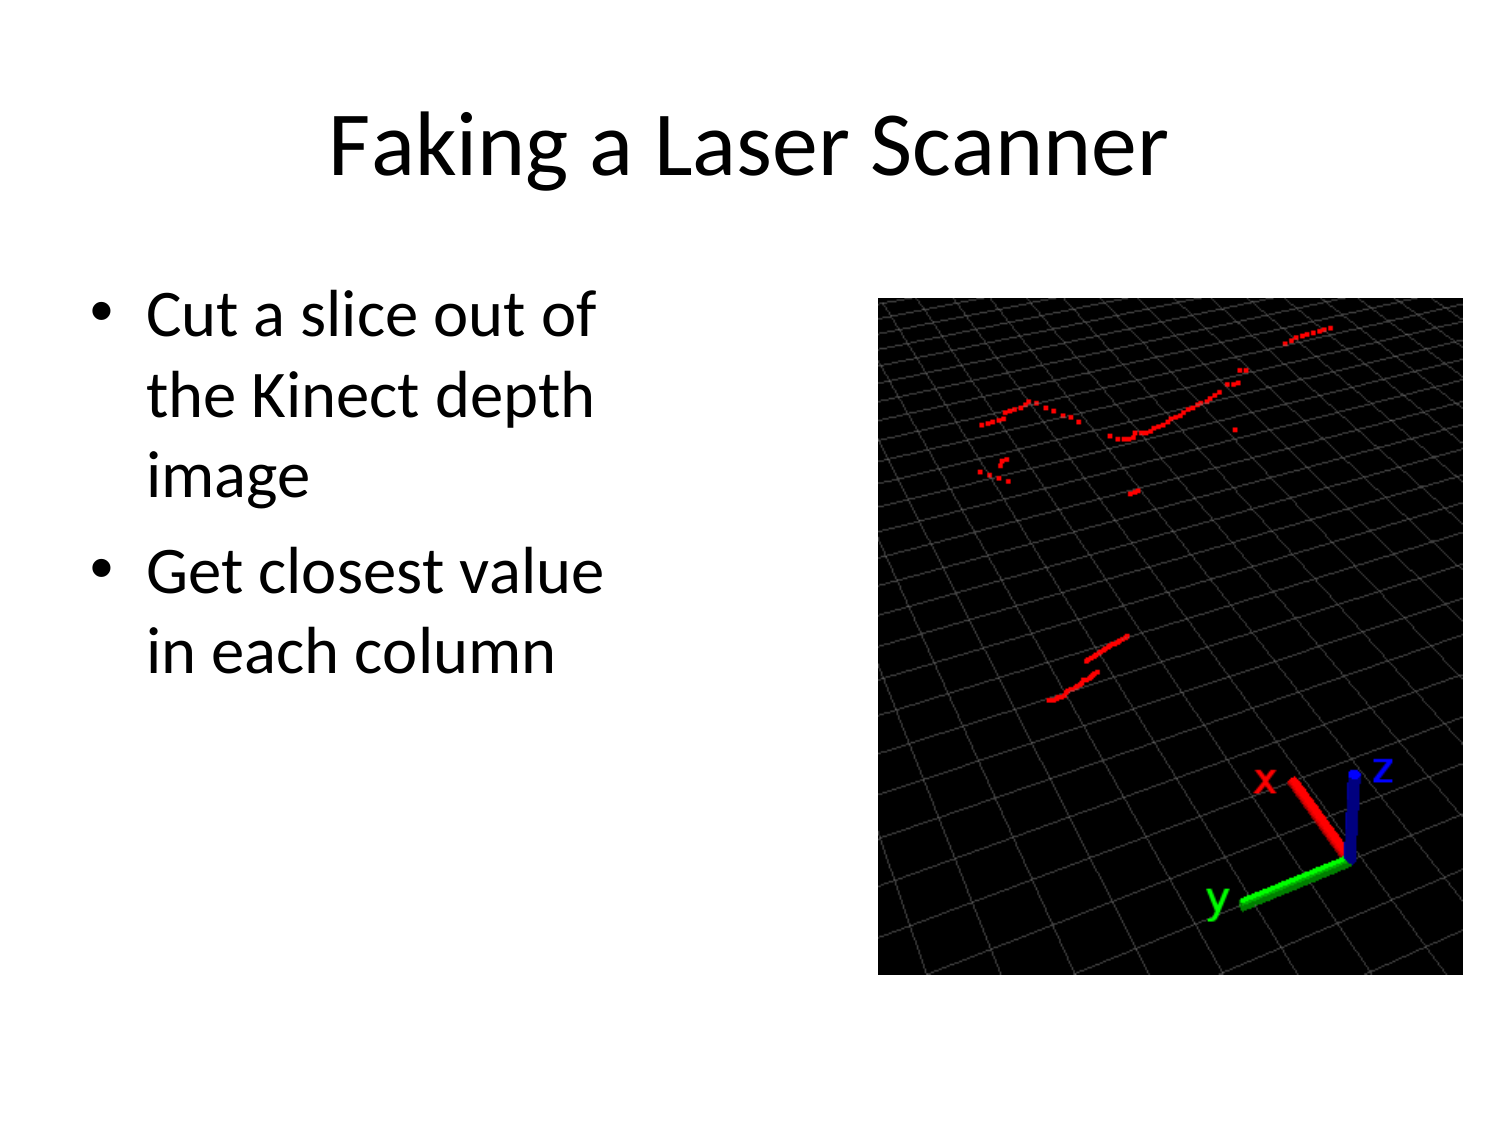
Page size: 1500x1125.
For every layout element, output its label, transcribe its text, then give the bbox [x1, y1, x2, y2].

title Faking a Laser Scanner [75, 20, 1426, 257]
list Cut a slice out of the Kinect depth image Get closest value in each column [75, 262, 1426, 1006]
picture [878, 298, 1463, 976]
